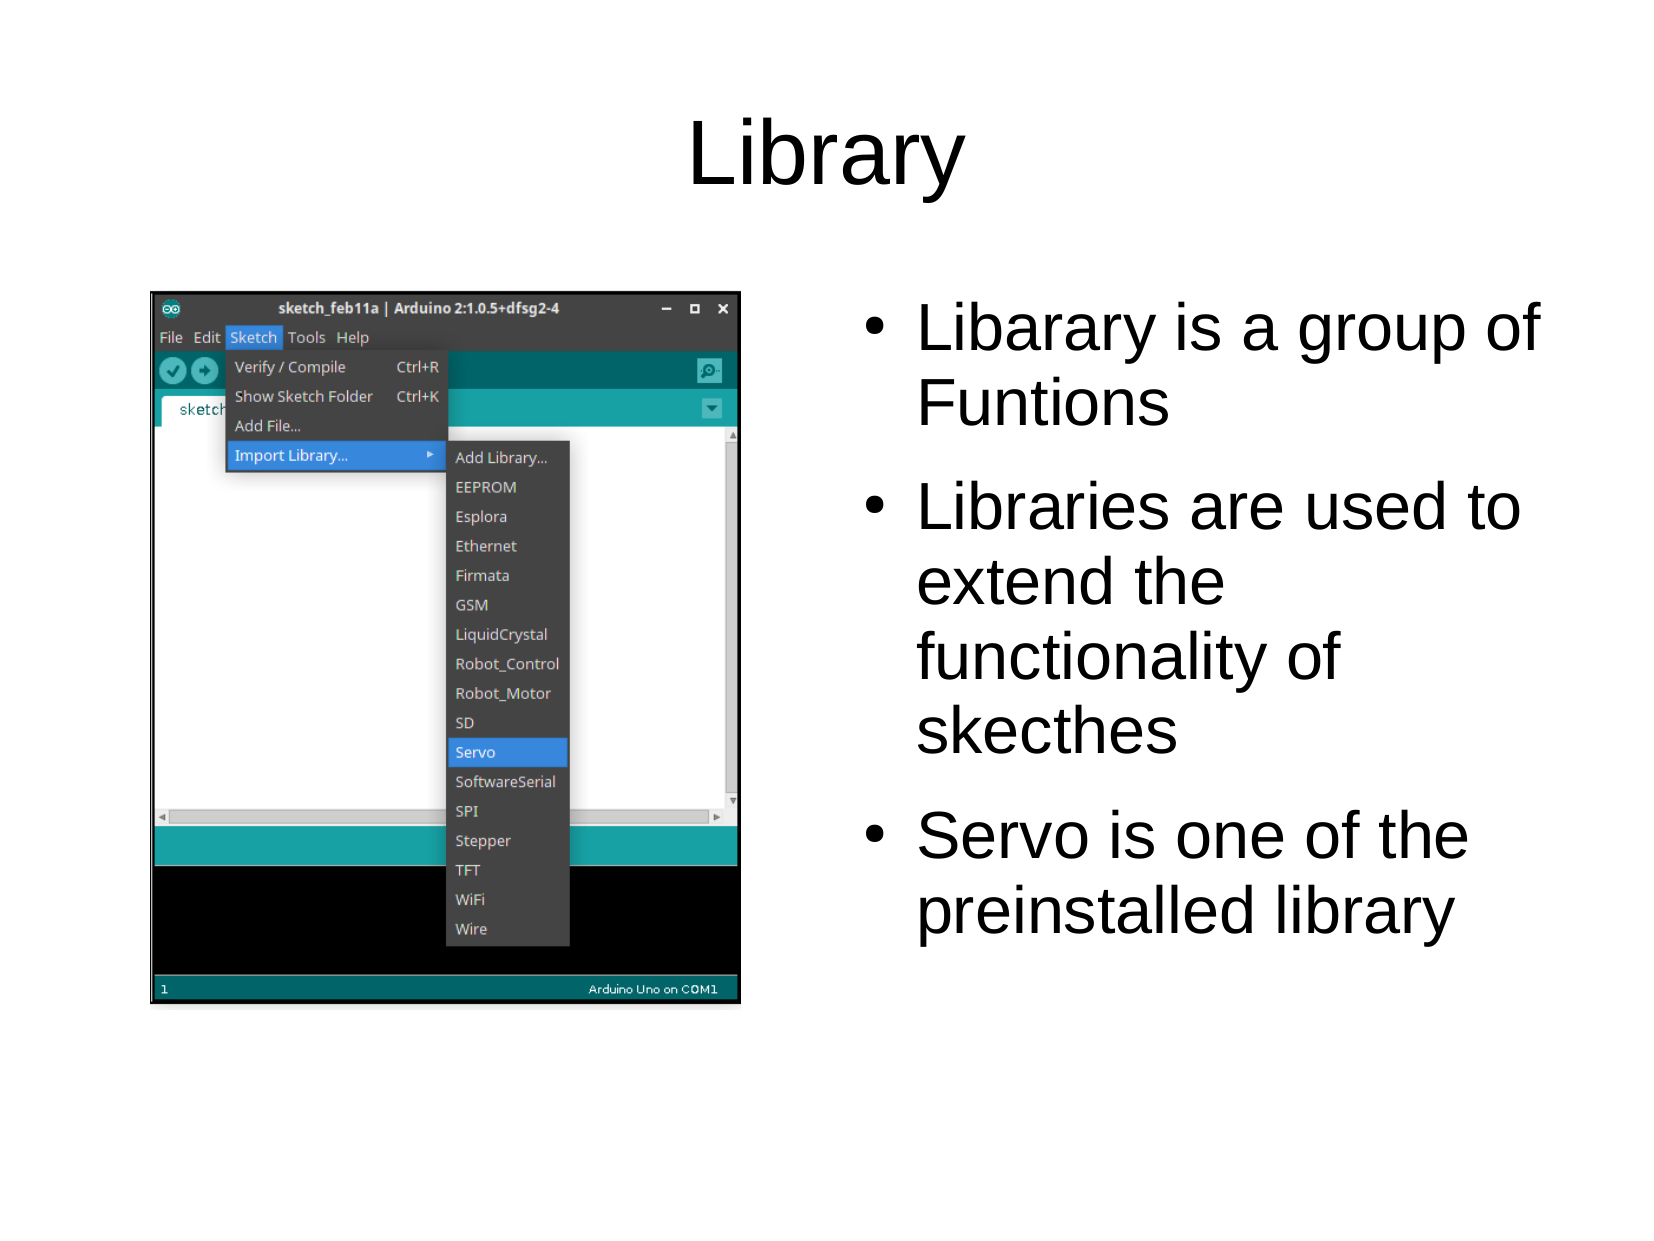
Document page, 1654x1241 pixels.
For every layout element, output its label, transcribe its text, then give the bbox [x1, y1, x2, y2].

picture [150, 290, 741, 1010]
list Libarary is a group of Funtions Libraries are used to extend the functionality of skecthes Servo is one of the preinstalled library [845, 290, 1572, 1010]
title Library [82, 49, 1571, 257]
